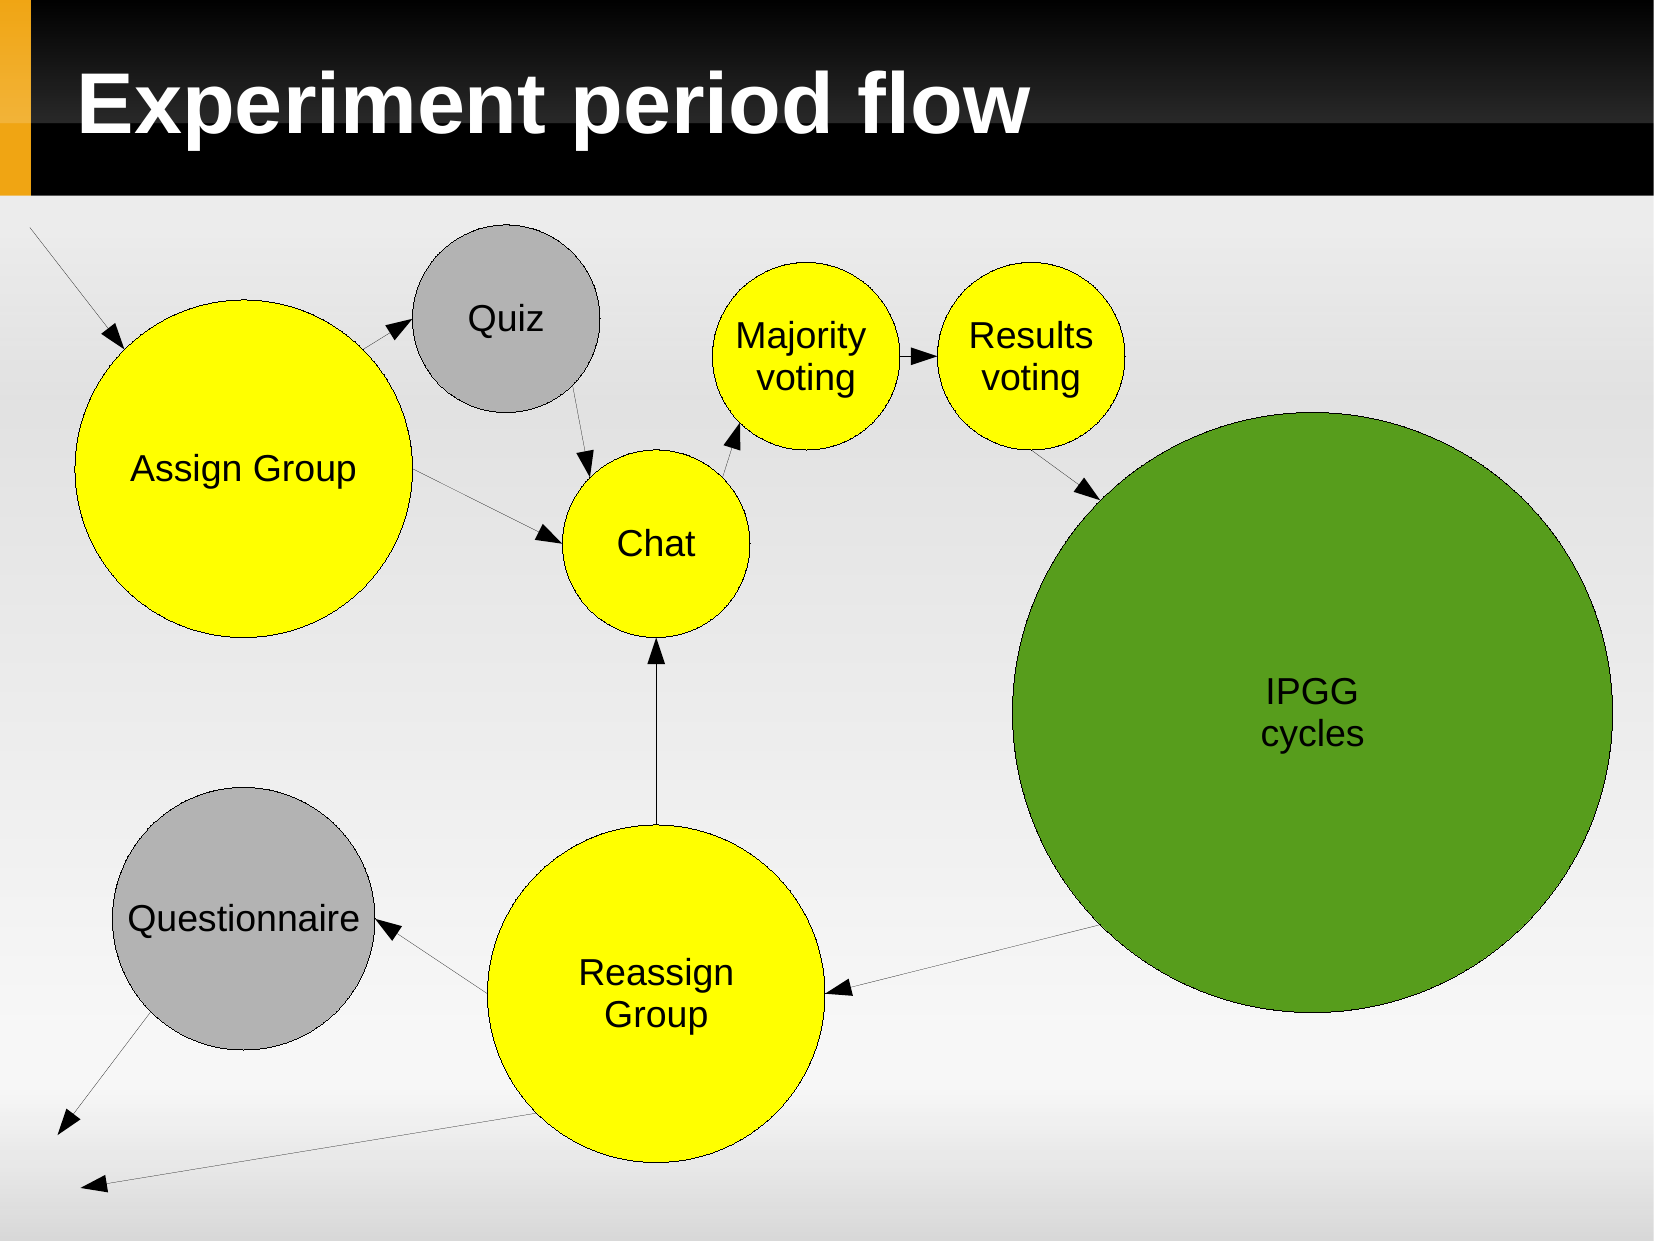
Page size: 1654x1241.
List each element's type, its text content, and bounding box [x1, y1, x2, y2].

text_box Questionnaire [112, 787, 375, 1051]
title Experiment period flow [76, 0, 1565, 208]
text_box Chat [562, 449, 751, 638]
text_box Majority voting [712, 262, 900, 451]
text_box Quiz [412, 224, 601, 413]
text_box Assign Group [74, 299, 413, 638]
text_box Reassign Group [487, 824, 826, 1163]
text_box IPGG cycles [1012, 412, 1613, 1013]
picture [0, 0, 1654, 1241]
text_box Results voting [937, 262, 1126, 450]
